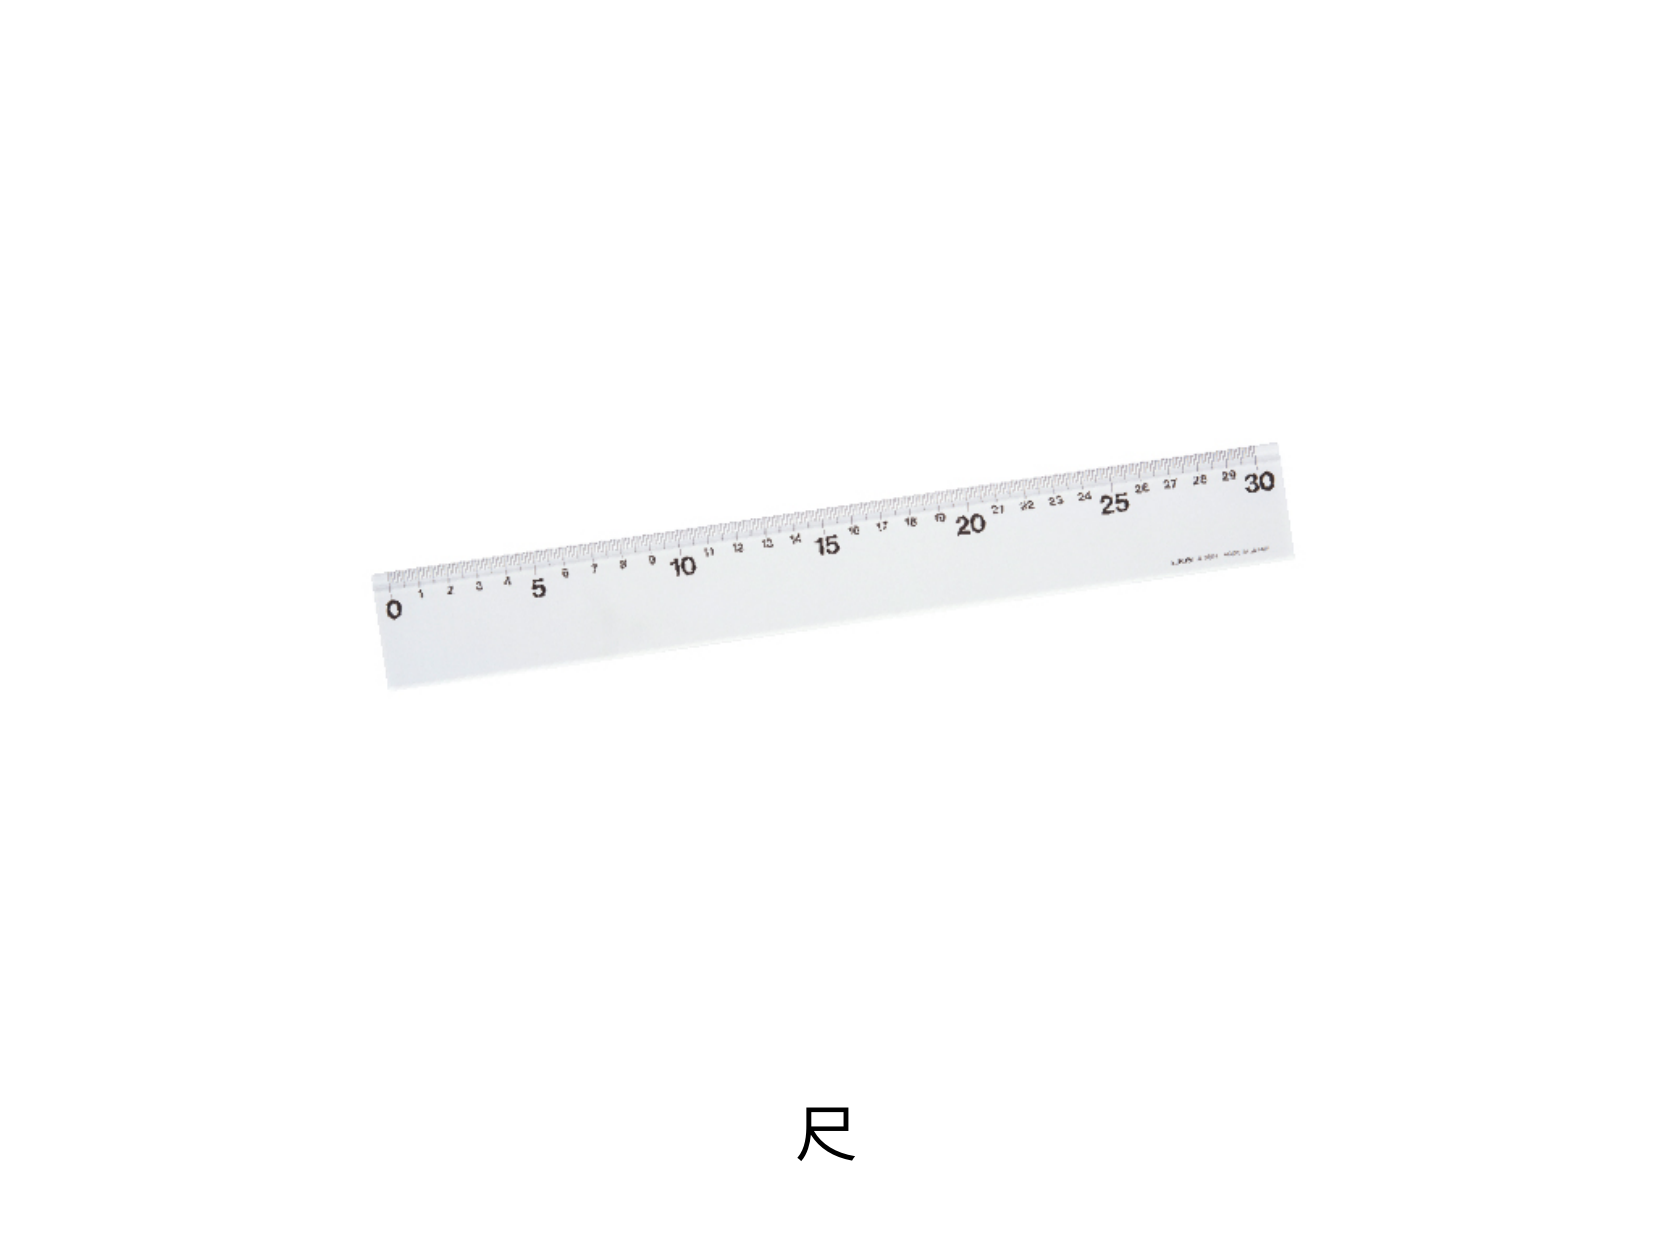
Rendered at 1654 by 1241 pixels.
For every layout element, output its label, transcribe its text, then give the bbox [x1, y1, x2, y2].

picture [0, 0, 1654, 1241]
title 尺 [82, 1025, 1571, 1233]
